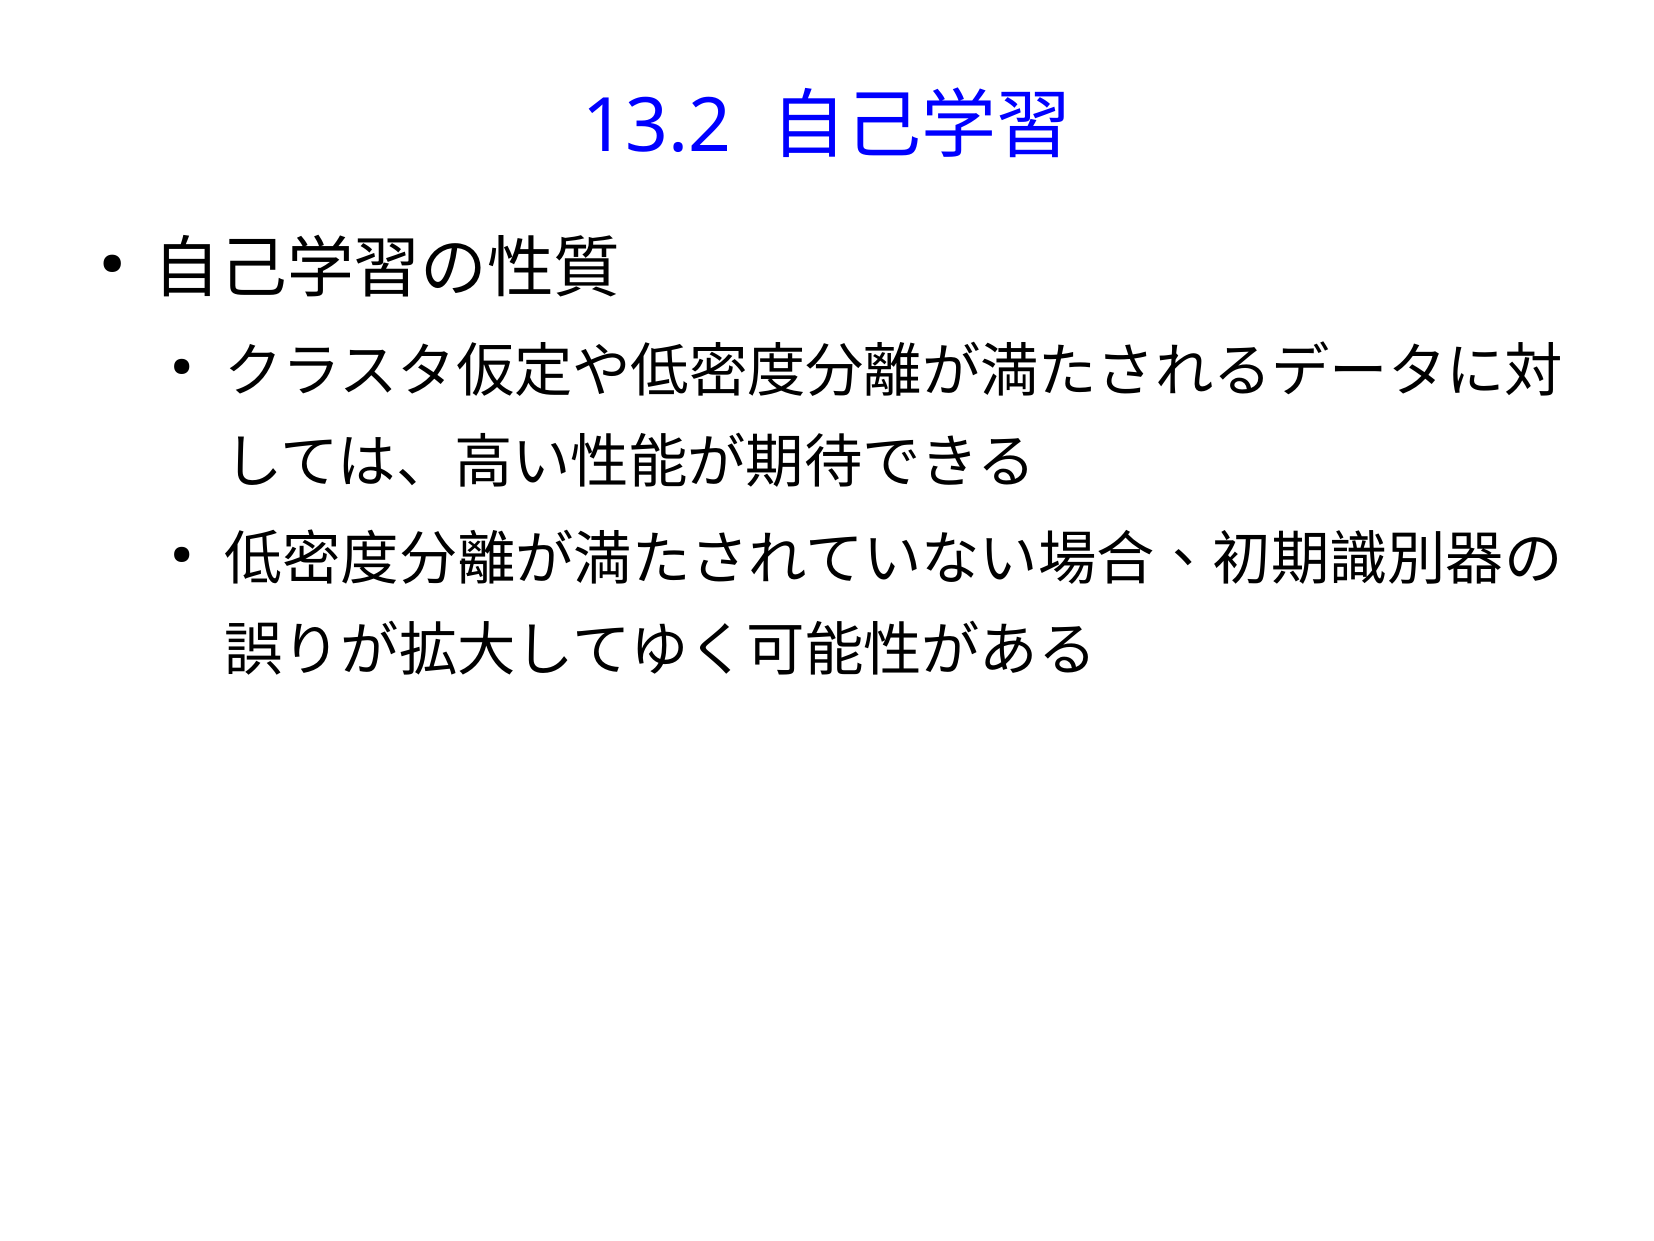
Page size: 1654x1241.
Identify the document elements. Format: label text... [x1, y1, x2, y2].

title 13.2 自己学習 [82, 49, 1571, 196]
list 自己学習の性質 クラスタ仮定や低密度分離が満たされるデータに対しては、高い性能が期待できる 低密度分離が満たされていない場合、初期識別器の誤りが拡大してゆく可能性がある [82, 206, 1571, 1080]
